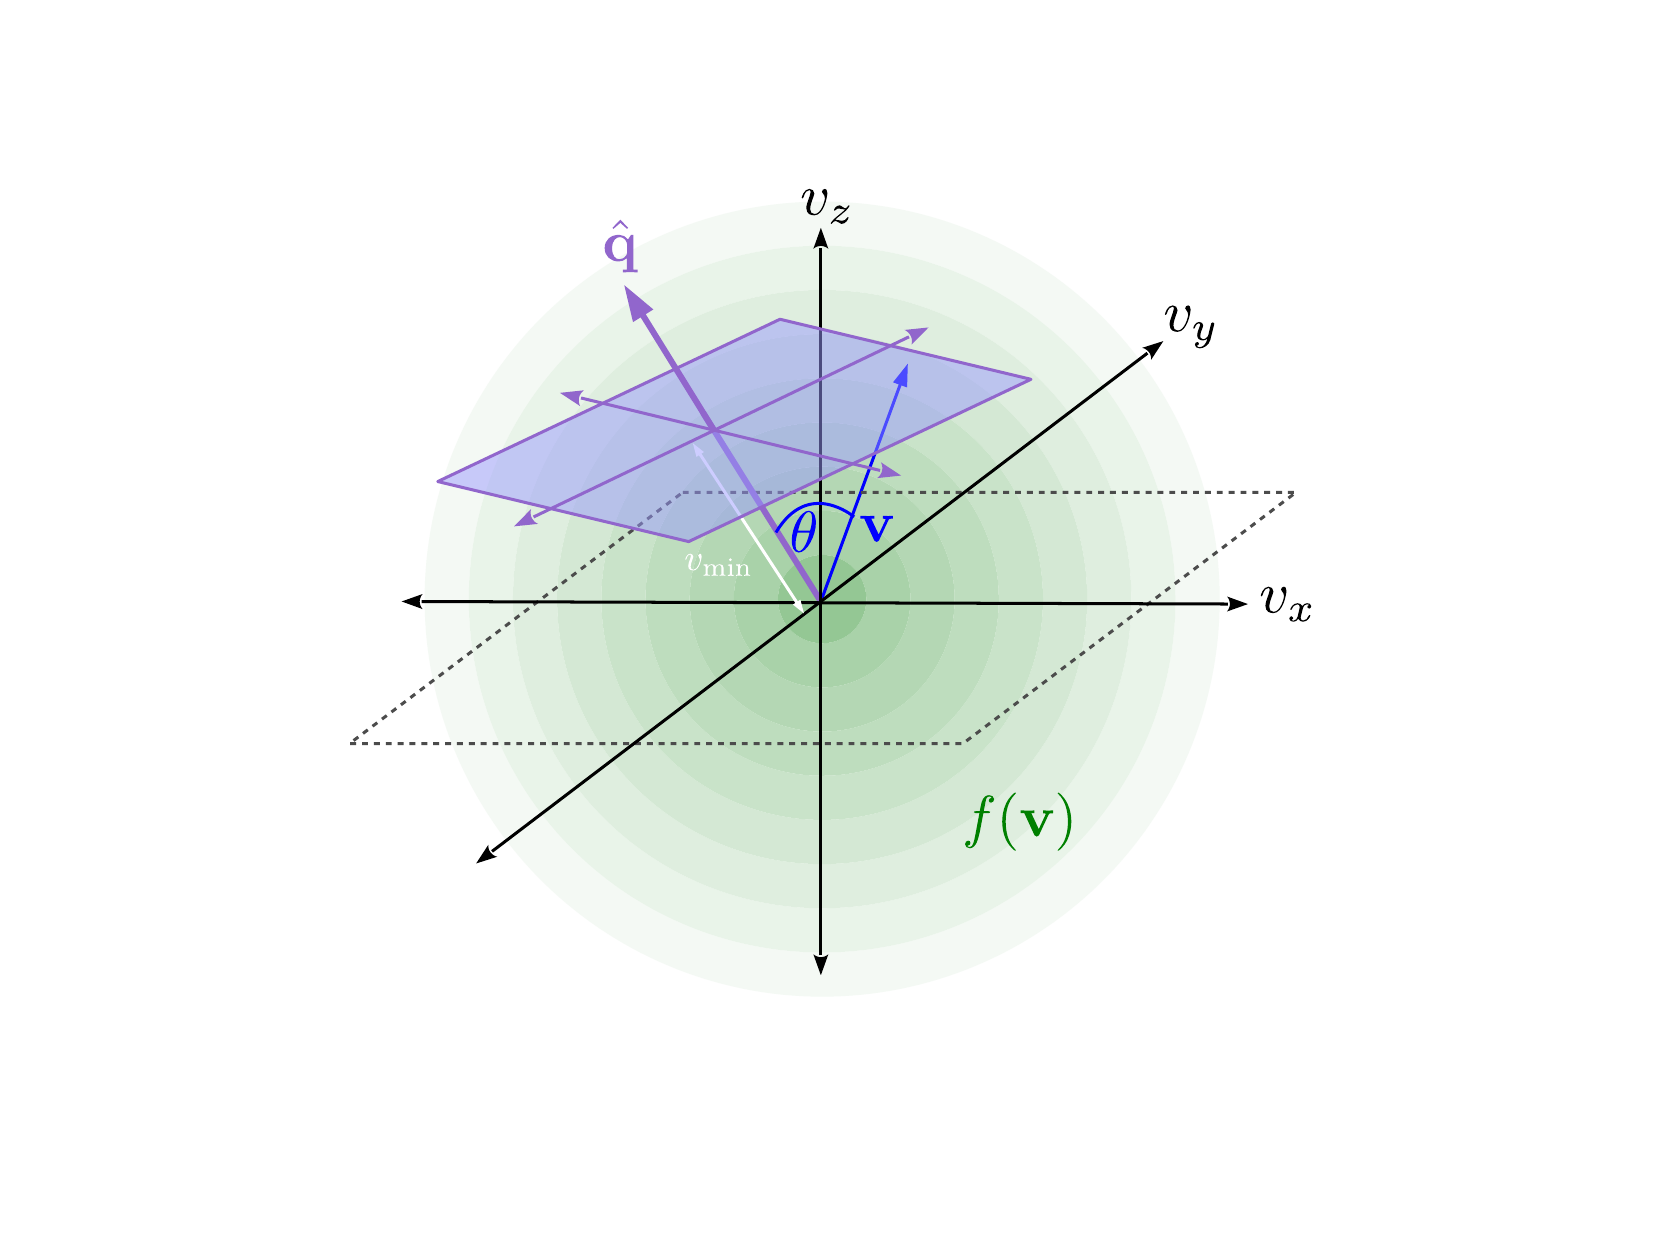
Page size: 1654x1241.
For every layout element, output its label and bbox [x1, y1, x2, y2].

text_box [349, 181, 1314, 1018]
